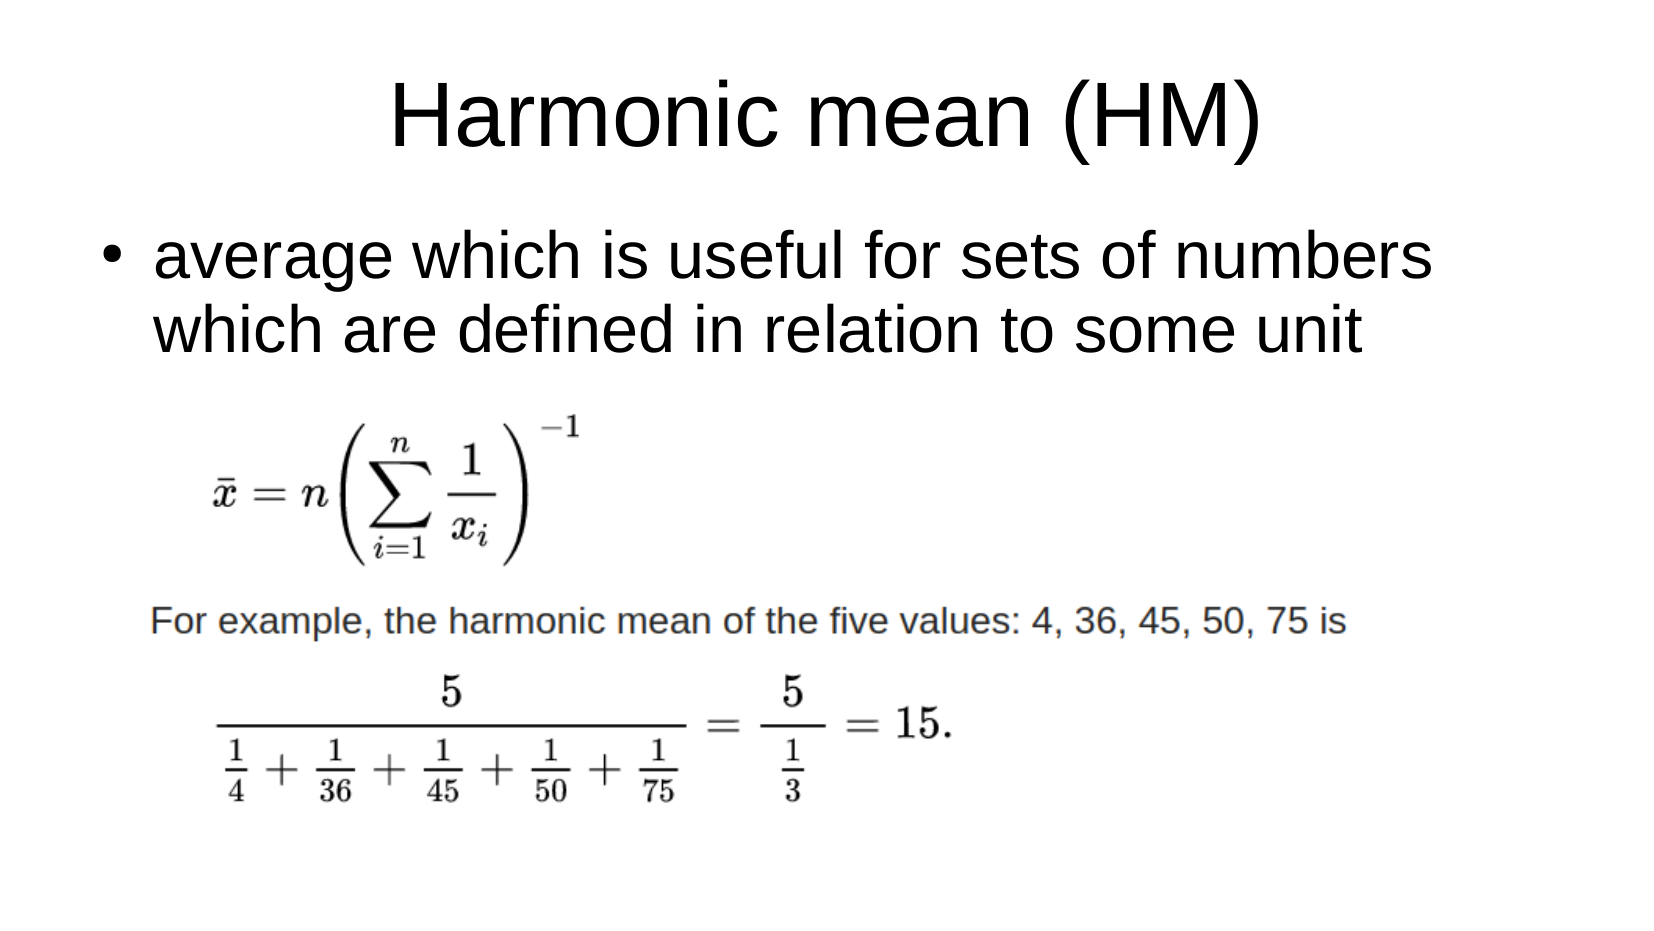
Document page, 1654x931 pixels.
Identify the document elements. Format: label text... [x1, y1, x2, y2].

title Harmonic mean (HM) [82, 37, 1571, 193]
list average which is useful for sets of numbers which are defined in relation to some unit [82, 217, 1571, 758]
picture [141, 413, 1477, 817]
